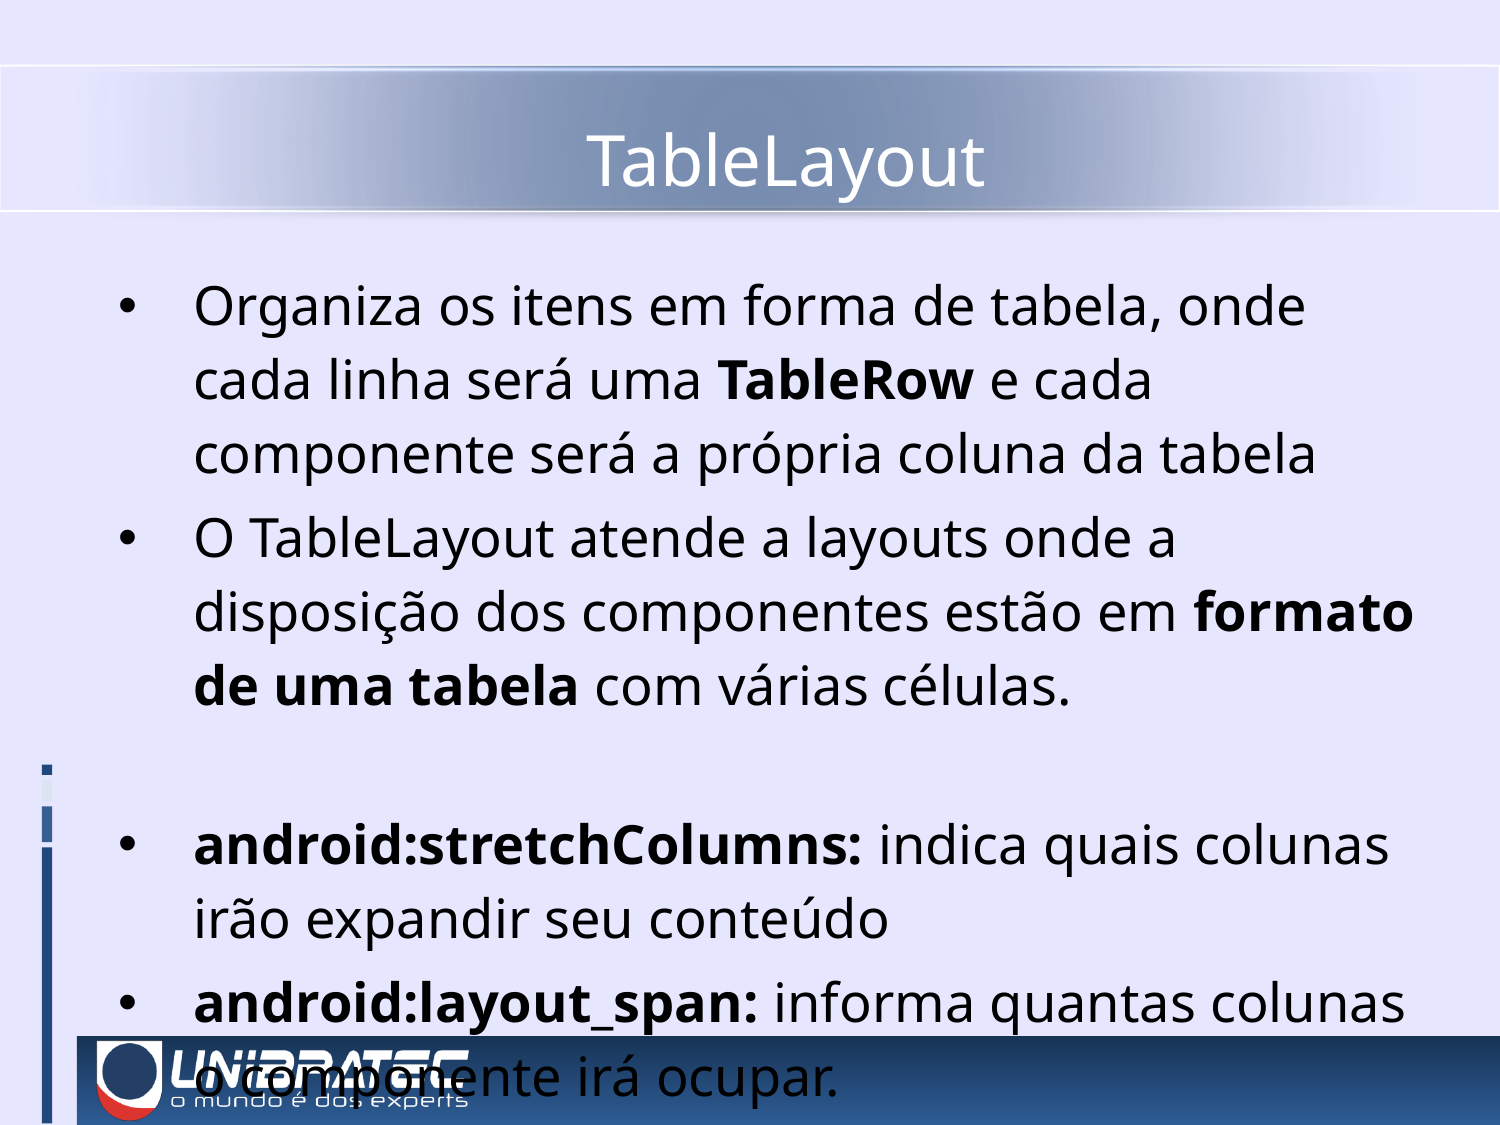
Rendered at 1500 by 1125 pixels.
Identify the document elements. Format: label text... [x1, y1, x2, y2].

subtitle Organiza os itens em forma de tabela, onde cada linha será uma TableRow e cada componente será a própria coluna da tabela O TableLayout atende a layouts onde a disposição dos componentes estão em formato de uma tabela com várias células. android:stretchColumns: indica quais colunas irão expandir seu conteúdo android:layout_span: informa quantas colunas o componente irá ocupar. [118, 267, 1421, 1089]
picture [96, 1040, 469, 1121]
picture [203, 1089, 216, 1093]
title TableLayout [150, 84, 1424, 233]
picture [0, 58, 1500, 227]
picture [275, 1089, 288, 1093]
picture [392, 1089, 405, 1093]
picture [360, 1089, 372, 1093]
